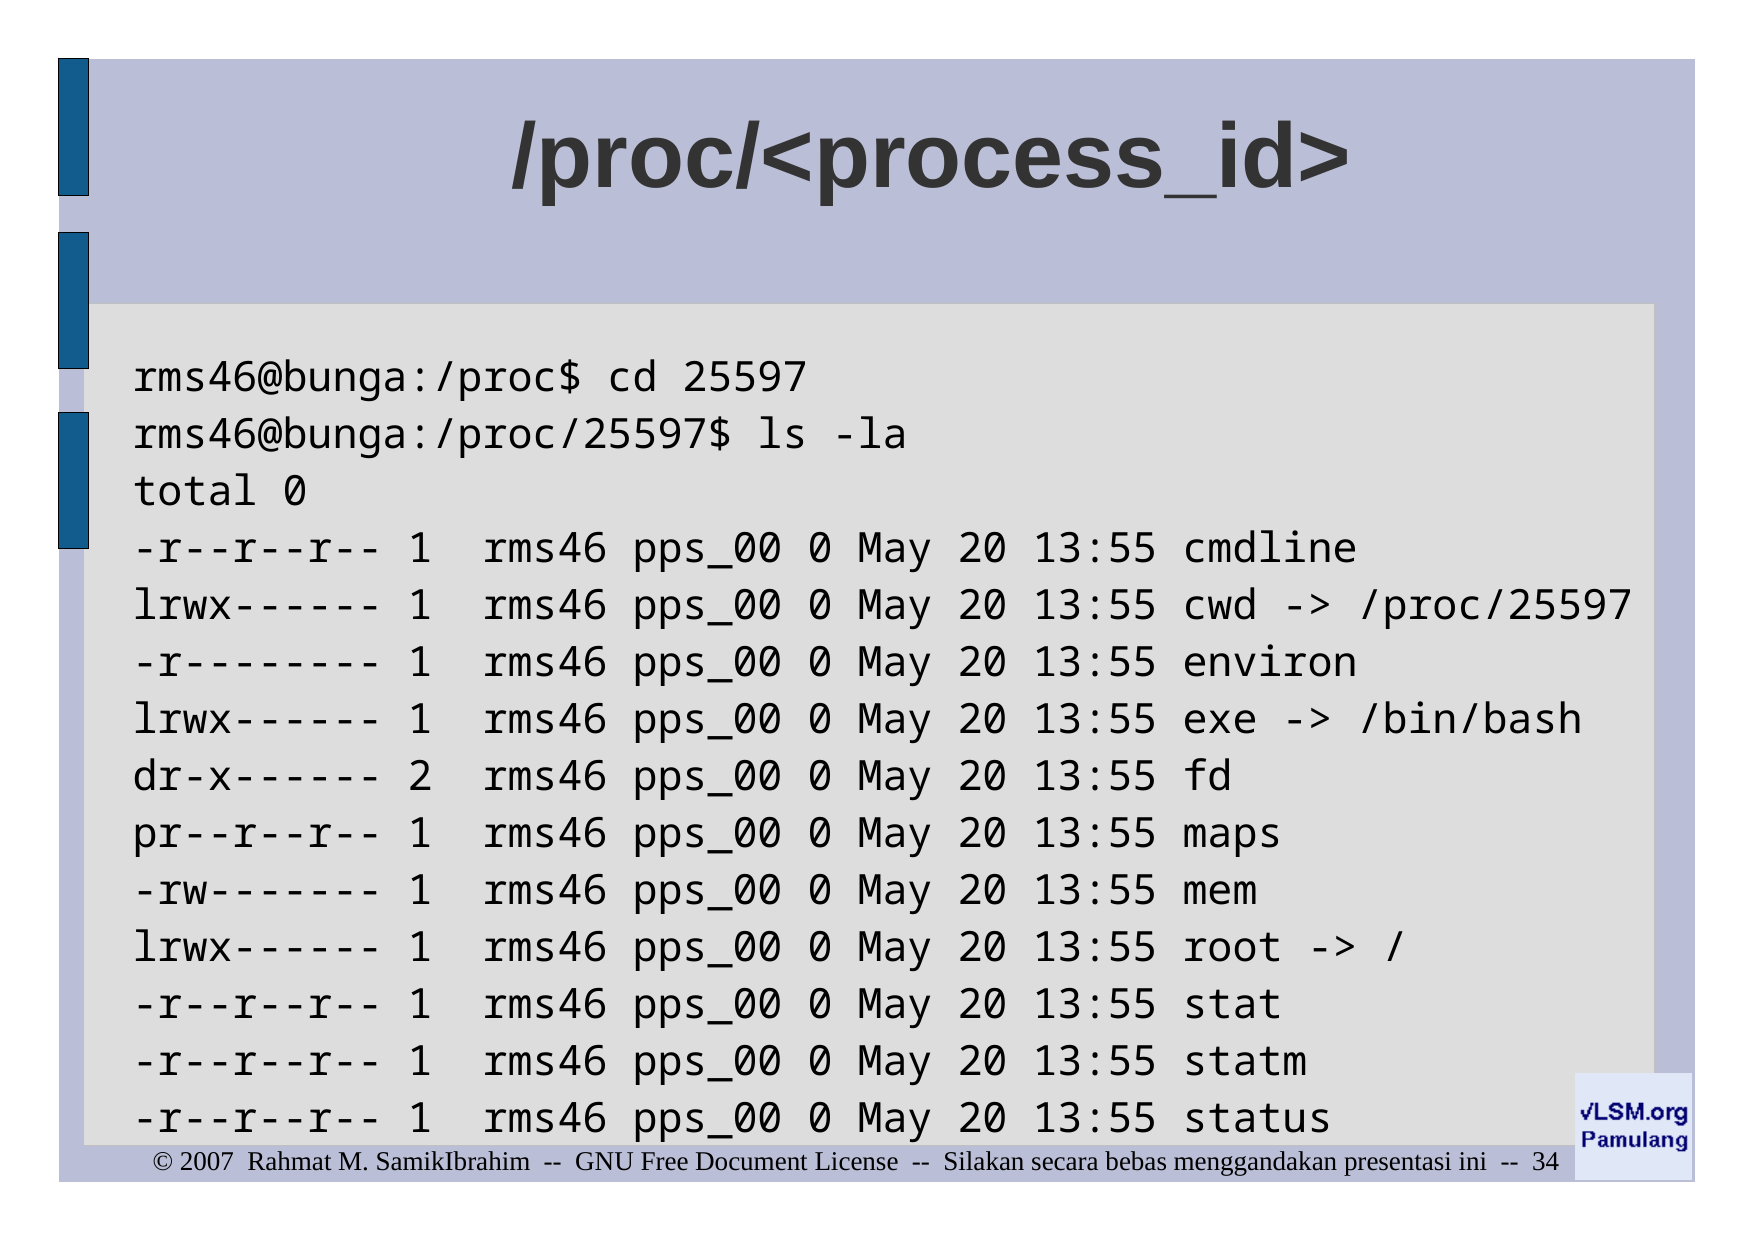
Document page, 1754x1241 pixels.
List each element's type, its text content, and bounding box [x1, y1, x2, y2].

text_box rms46@bunga:/proc$ cd 25597 rms46@bunga:/proc/25597$ ls -la total 0 -r--r--r-- 1 rms46 pps_00 0 May 20 13:55 cmdline lrwx------ 1 rms46 pps_00 0 May 20 13:55 cwd -> /proc/25597 -r-------- 1 rms46 pps_00 0 May 20 13:55 environ lrwx------ 1 rms46 pps_00 0 May 20 13:55 exe -> /bin/bash dr-x------ 2 rms46 pps_00 0 May 20 13:55 fd pr--r--r-- 1 rms46 pps_00 0 May 20 13:55 maps -rw------- 1 rms46 pps_00 0 May 20 13:55 mem lrwx------ 1 rms46 pps_00 0 May 20 13:55 root -> / -r--r--r-- 1 rms46 pps_00 0 May 20 13:55 stat -r--r--r-- 1 rms46 pps_00 0 May 20 13:55 statm -r--r--r-- 1 rms46 pps_00 0 May 20 13:55 status [132, 346, 1695, 1043]
title /proc/<process_id> [230, 96, 1634, 215]
picture [1575, 1073, 1692, 1180]
